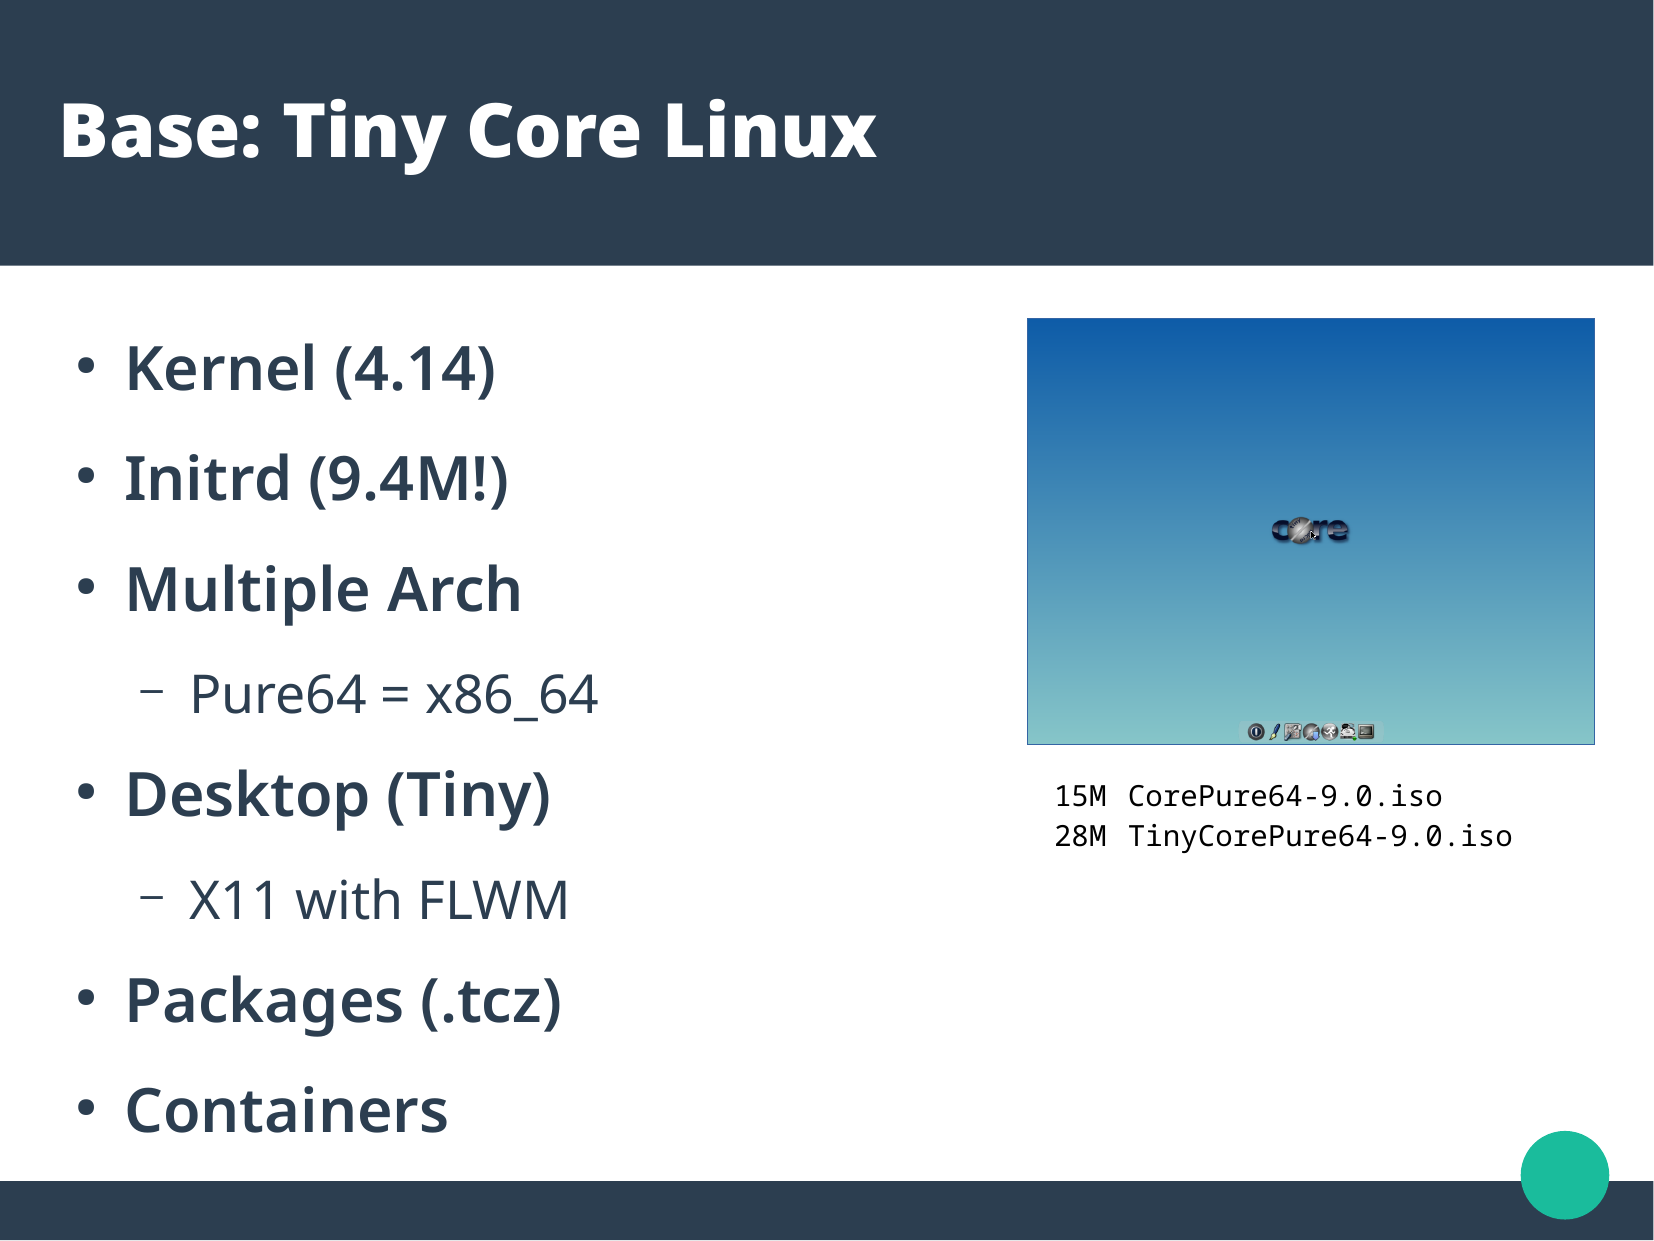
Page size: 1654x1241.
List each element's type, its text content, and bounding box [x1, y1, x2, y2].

title Base: Tiny Core Linux [59, 49, 1595, 207]
text_box 15M CorePure64-9.0.iso 28M TinyCorePure64-9.0.iso [1039, 767, 1583, 875]
list Kernel (4.14) Initrd (9.4M!) Multiple Arch Pure64 = x86_64 Desktop (Tiny) X11 with FLWM Packages (.tcz) Containers [59, 324, 1595, 1152]
picture [1027, 318, 1595, 745]
